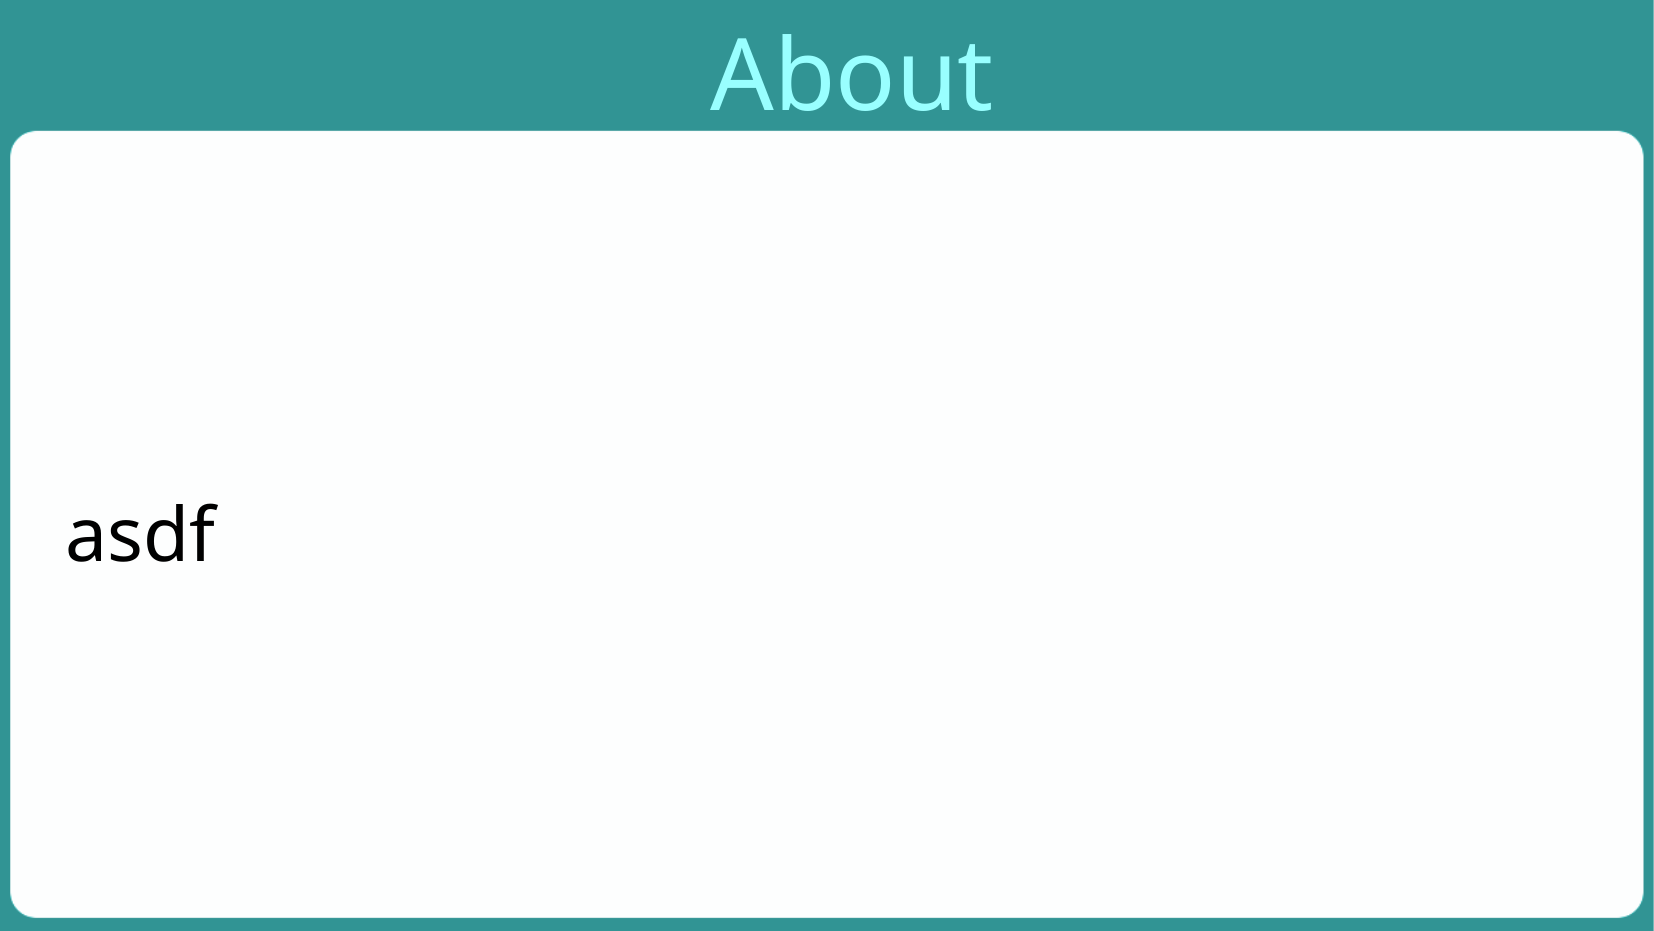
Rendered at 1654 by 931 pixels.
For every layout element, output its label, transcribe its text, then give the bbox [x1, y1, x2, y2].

picture [0, 0, 1654, 931]
text_box asdf [65, 175, 1614, 889]
title About [193, 13, 1511, 130]
